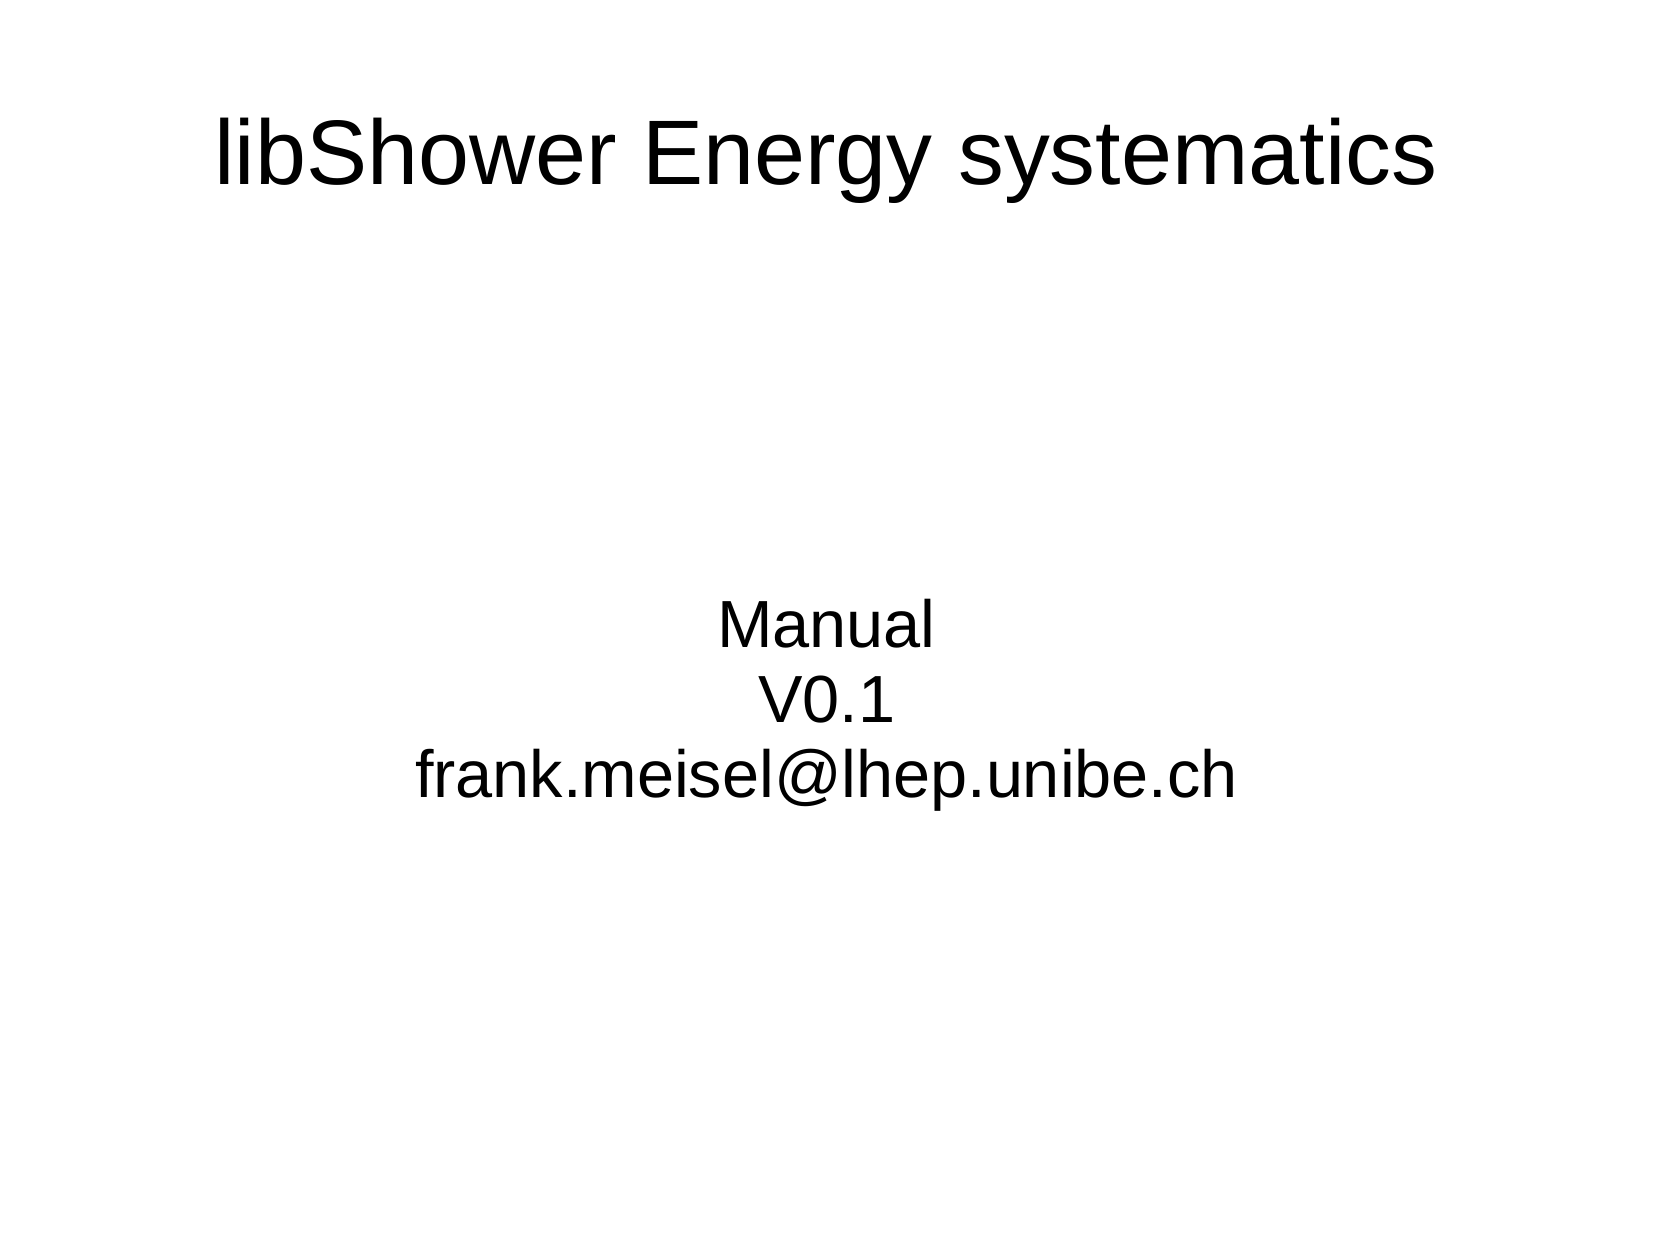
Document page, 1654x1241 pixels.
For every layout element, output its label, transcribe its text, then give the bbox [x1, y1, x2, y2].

subtitle Manual V0.1 frank.meisel@lhep.unibe.ch [82, 290, 1571, 1109]
title libShower Energy systematics [82, 49, 1571, 257]
